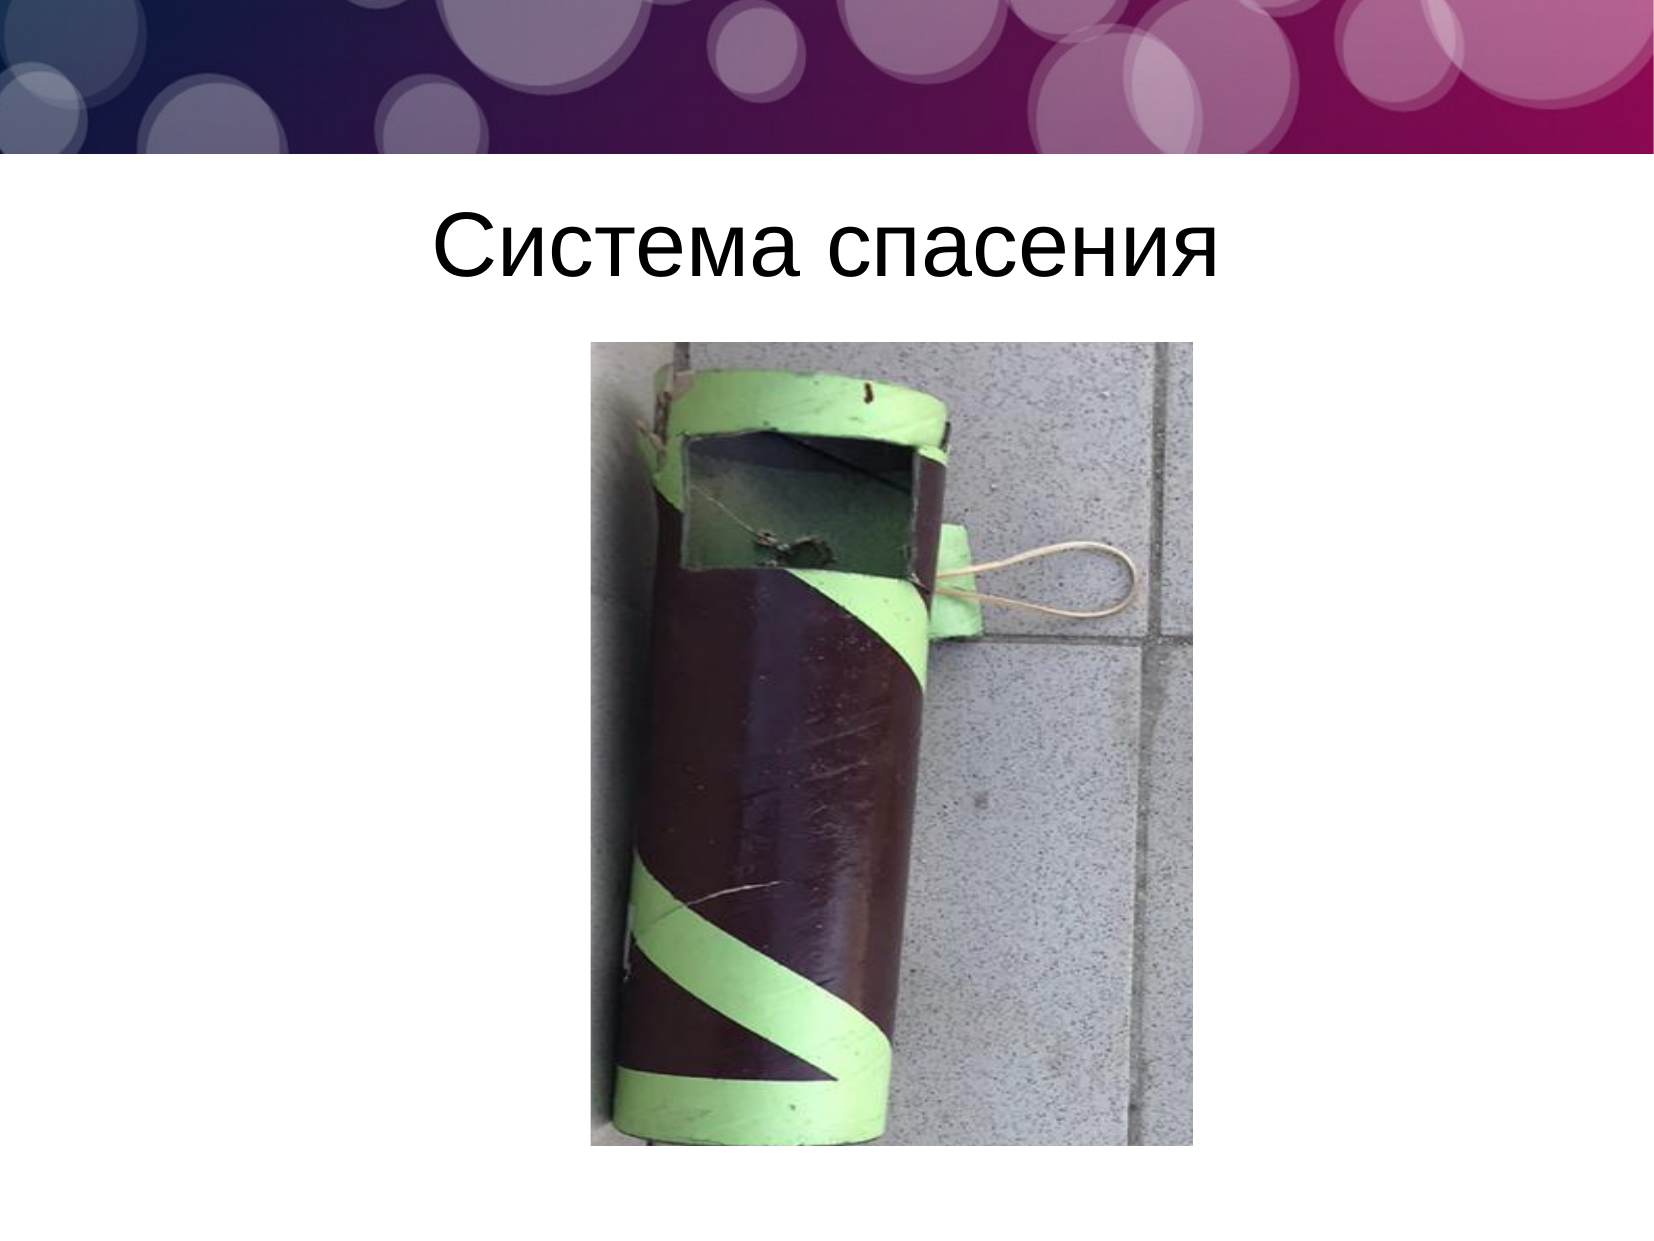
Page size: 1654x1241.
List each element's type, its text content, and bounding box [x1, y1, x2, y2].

picture [590, 342, 1193, 1146]
picture [0, 0, 1654, 154]
title Система спасения [82, 159, 1571, 331]
